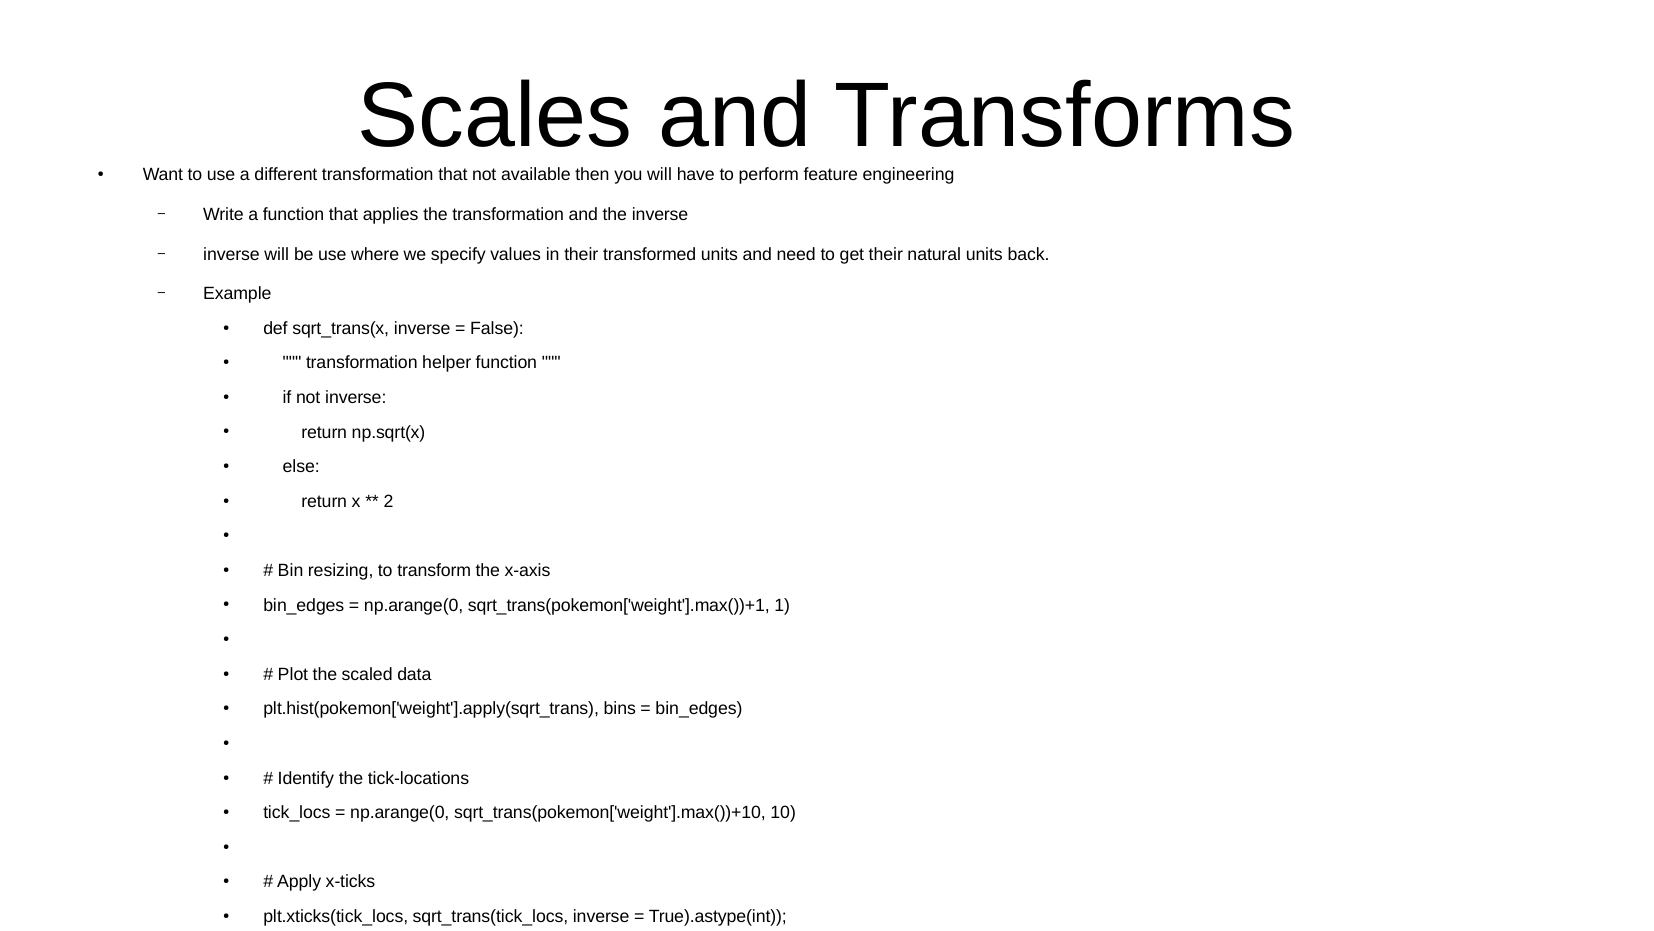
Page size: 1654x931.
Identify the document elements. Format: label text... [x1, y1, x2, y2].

title Scales and Transforms [82, 37, 1571, 165]
list Want to use a different transformation that not available then you will have to perform feature engineering Write a function that applies the transformation and the inverse inverse will be use where we specify values in their transformed units and need to get their natural units back. Example def sqrt_trans(x, inverse = False): """ transformation helper function """ if not inverse: return np.sqrt(x) else: return x ** 2 # Bin resizing, to transform the x-axis bin_edges = np.arange(0, sqrt_trans(pokemon['weight'].max())+1, 1) # Plot the scaled data plt.hist(pokemon['weight'].apply(sqrt_trans), bins = bin_edges) # Identify the tick-locations tick_locs = np.arange(0, sqrt_trans(pokemon['weight'].max())+10, 10) # Apply x-ticks plt.xticks(tick_locs, sqrt_trans(tick_locs, inverse = True).astype(int)); [82, 165, 1636, 931]
